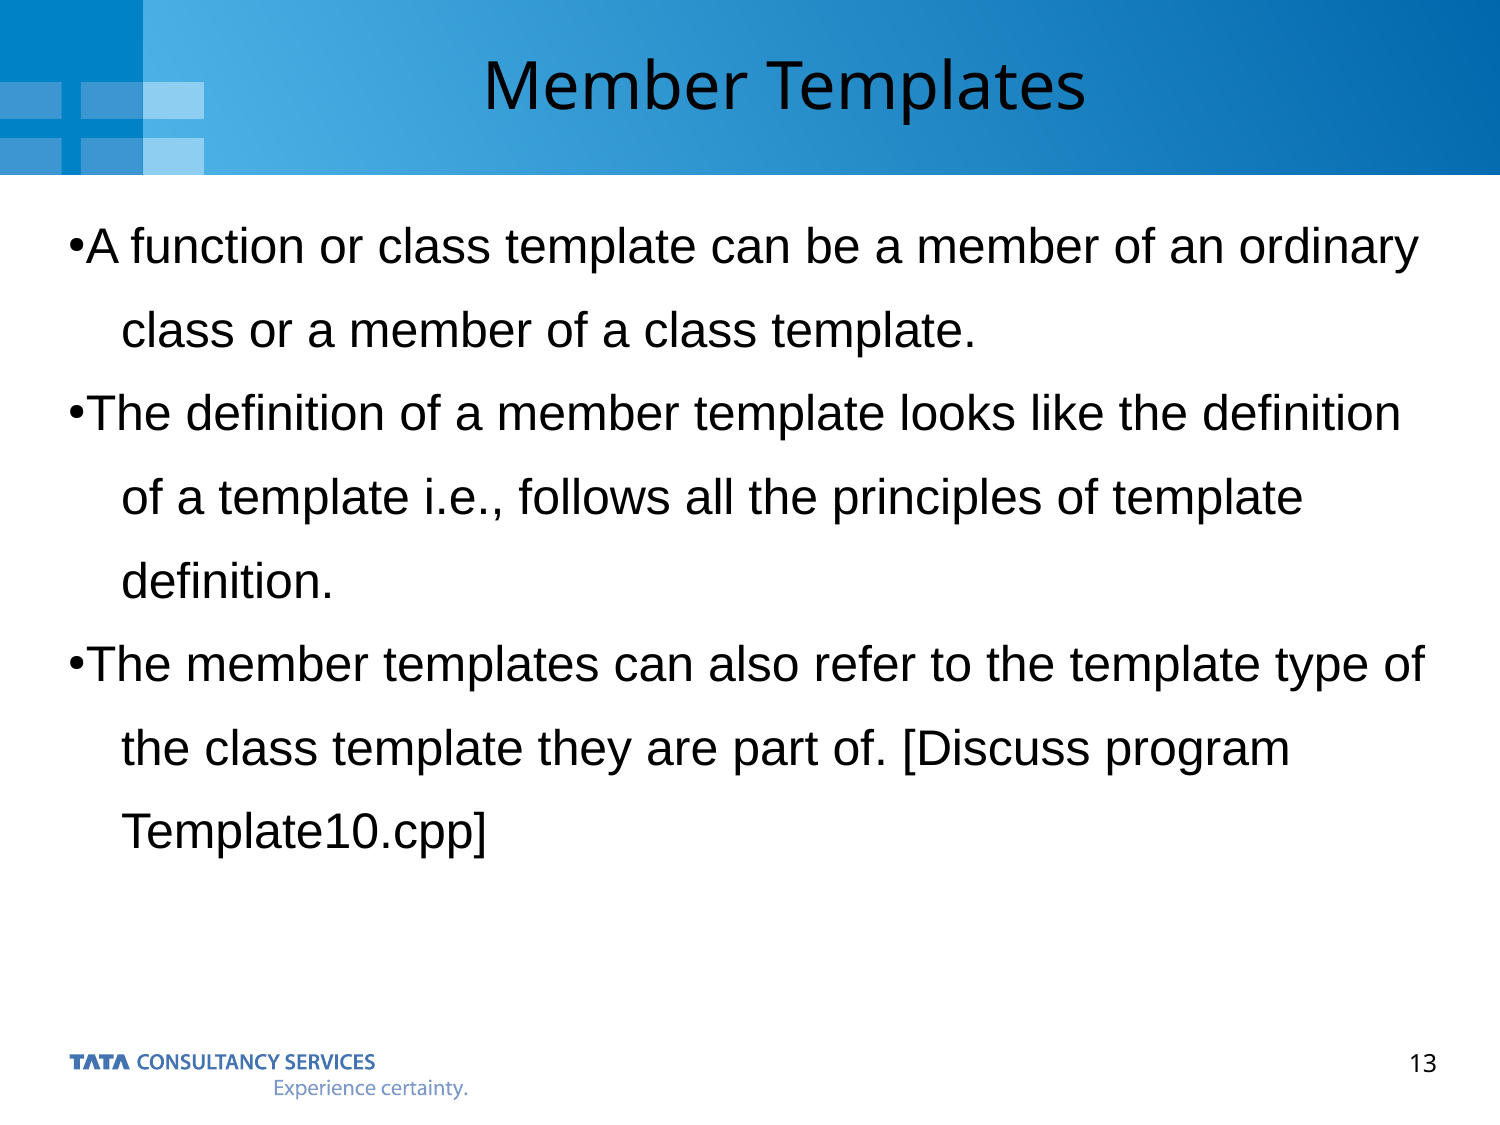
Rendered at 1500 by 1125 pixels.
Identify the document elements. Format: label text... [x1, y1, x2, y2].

text_box A function or class template can be a member of an ordinary class or a member of a class template. The definition of a member template looks like the definition of a template i.e., follows all the principles of template definition. The member templates can also refer to the template type of the class template they are part of. [Discuss program Template10.cpp] [35, 183, 1465, 1034]
text_box Member Templates [224, 11, 1347, 154]
